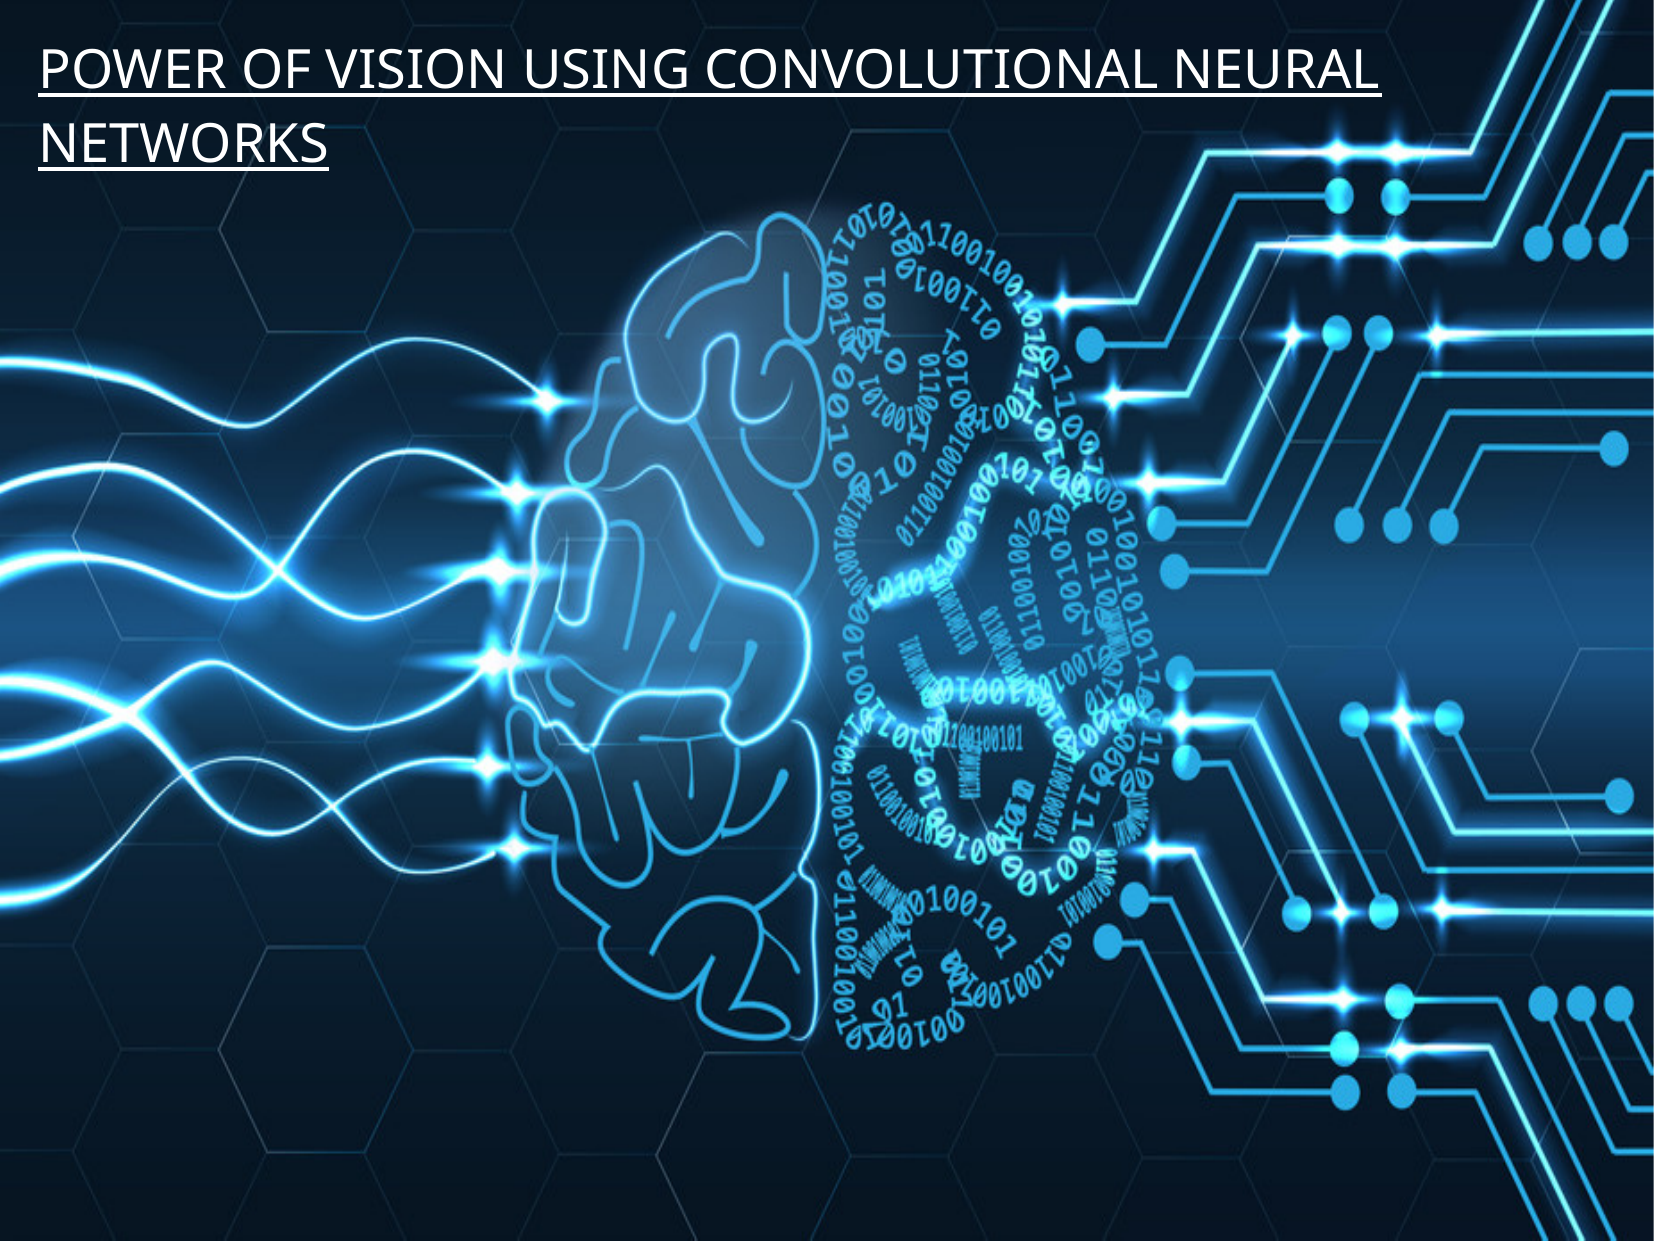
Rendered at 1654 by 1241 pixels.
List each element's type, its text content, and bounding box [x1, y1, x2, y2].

text_box POWER OF VISION USING CONVOLUTIONAL NEURAL NETWORKS [23, 23, 1548, 473]
picture [0, 0, 1654, 1241]
